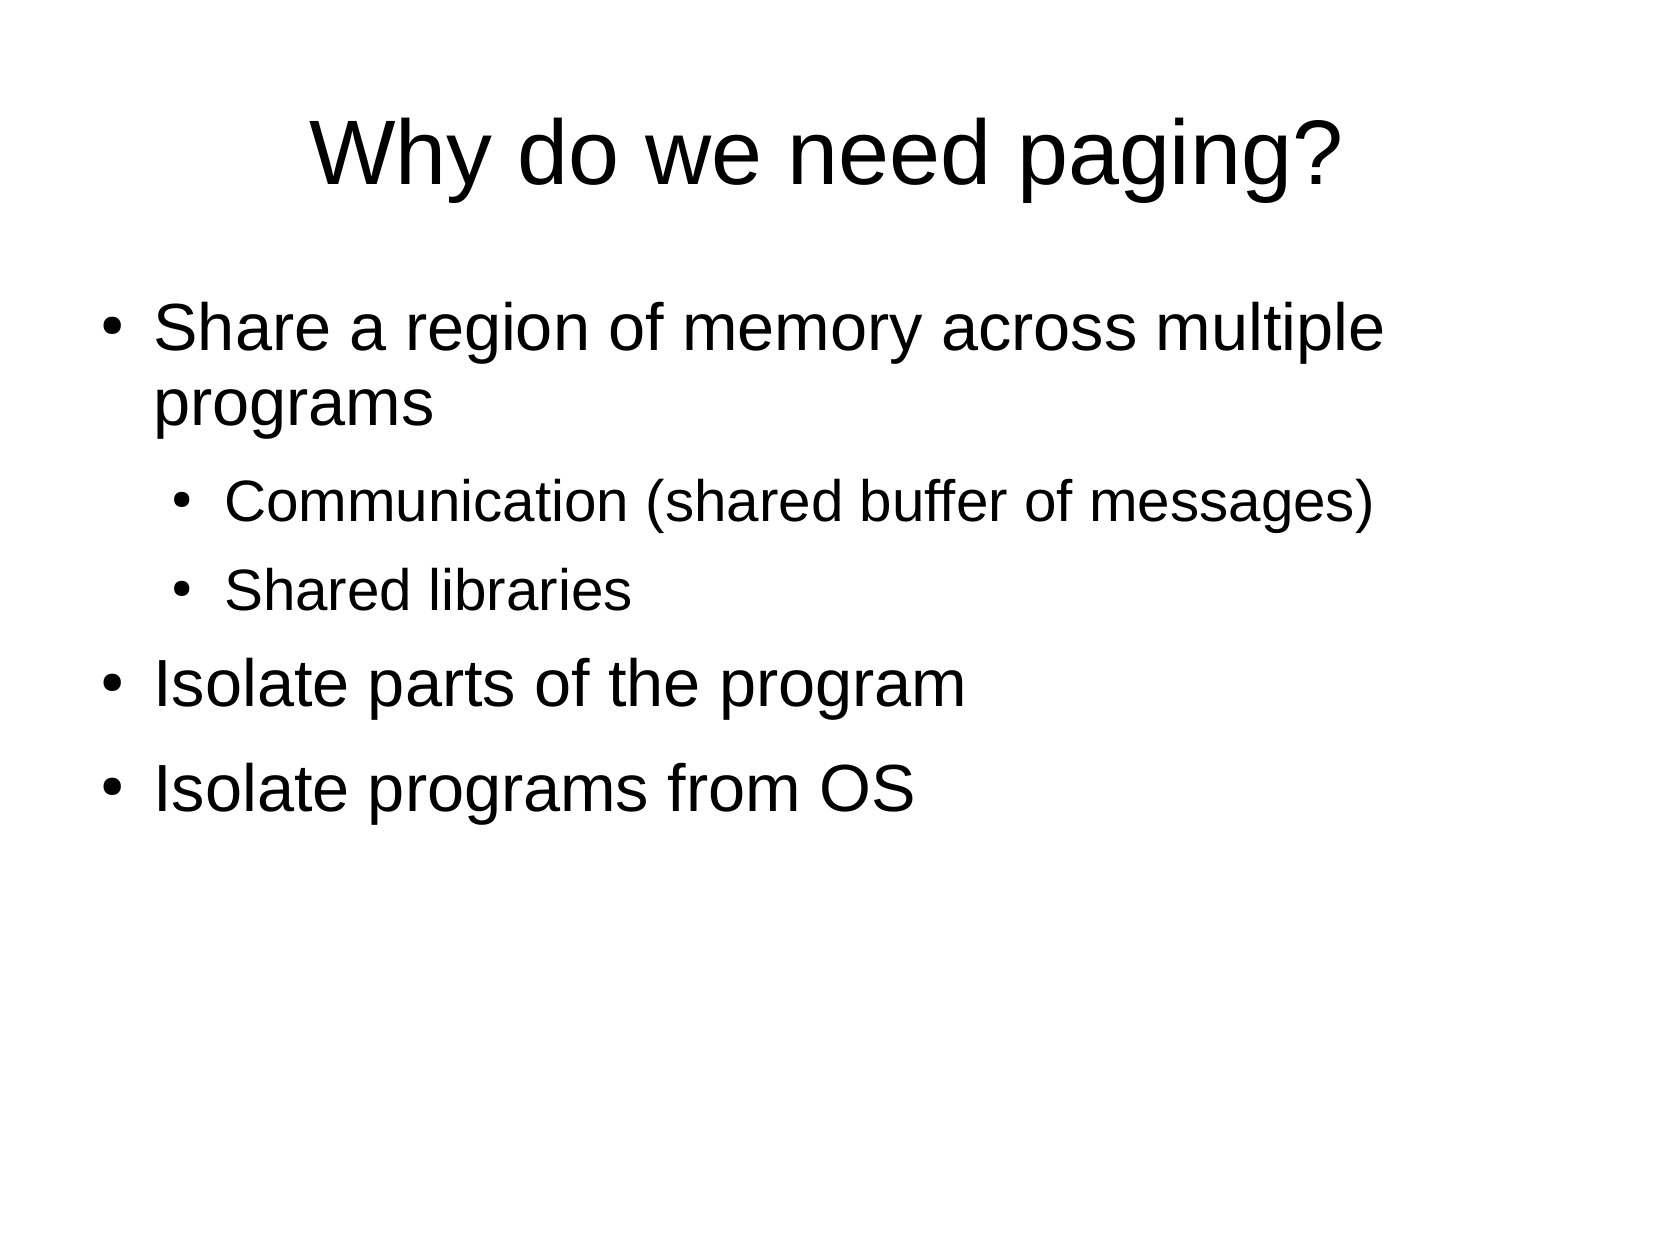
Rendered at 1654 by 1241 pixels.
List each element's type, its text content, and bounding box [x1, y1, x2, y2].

title Why do we need paging? [82, 49, 1571, 257]
list Share a region of memory across multiple programs Communication (shared buffer of messages) Shared libraries Isolate parts of the program Isolate programs from OS [82, 290, 1571, 1163]
